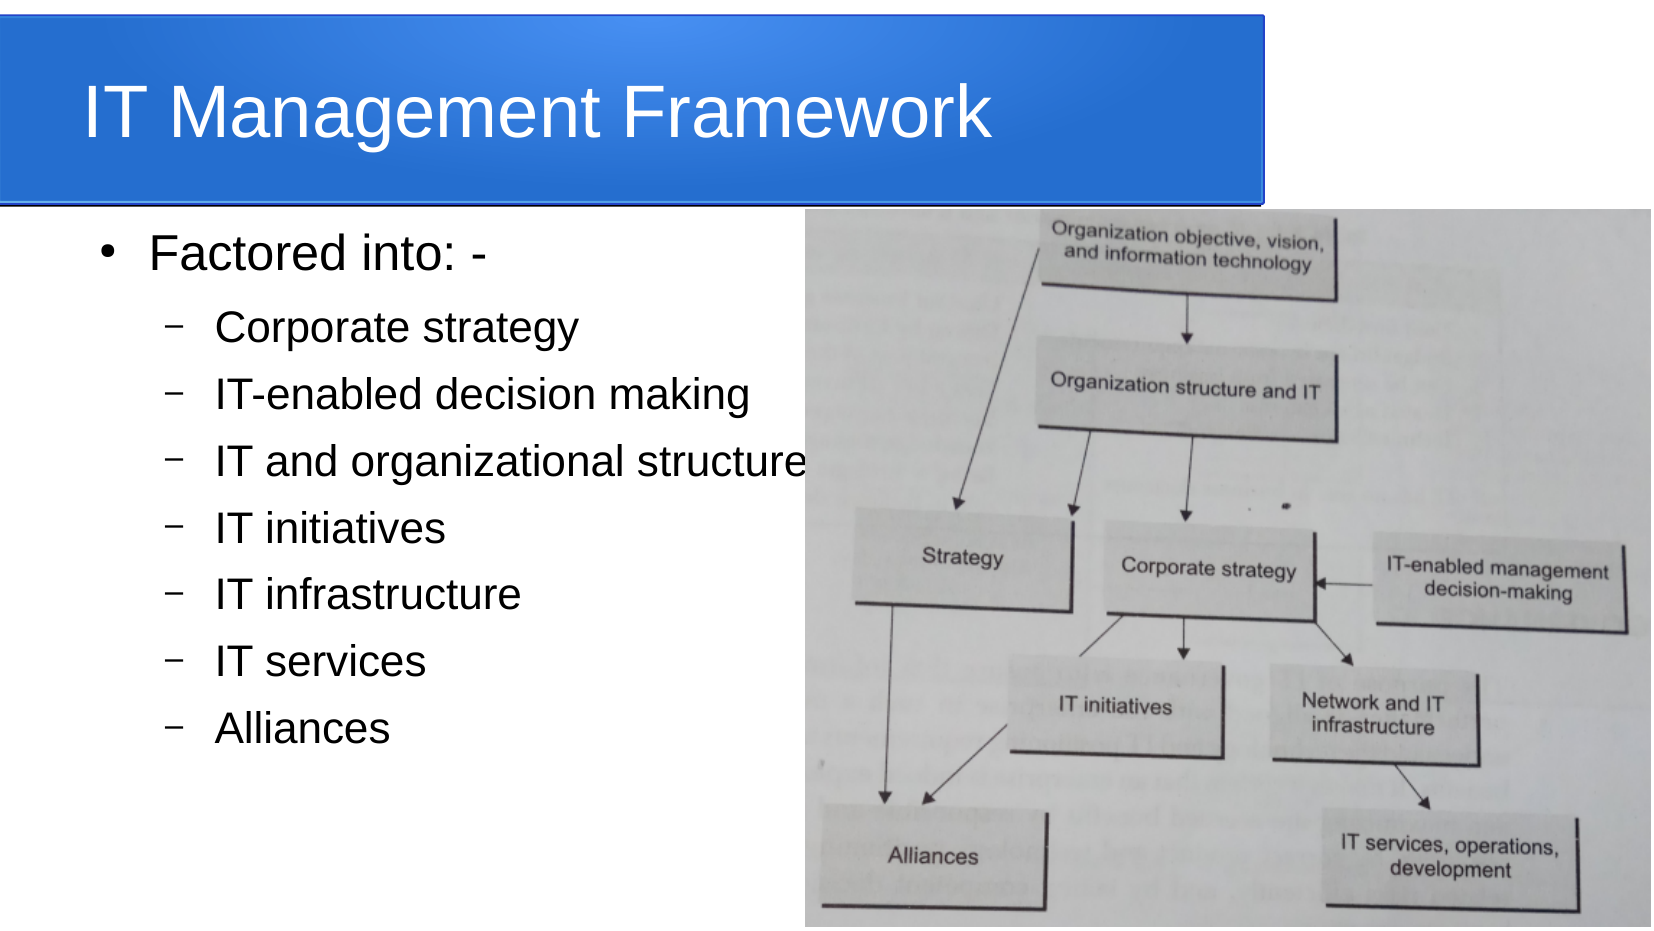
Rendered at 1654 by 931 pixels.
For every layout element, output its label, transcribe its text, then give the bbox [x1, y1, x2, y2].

list Factored into: - Corporate strategy IT-enabled decision making IT and organizational structure IT initiatives IT infrastructure IT services Alliances [82, 224, 805, 764]
picture [805, 209, 1651, 927]
title IT Management Framework [82, 35, 1235, 189]
